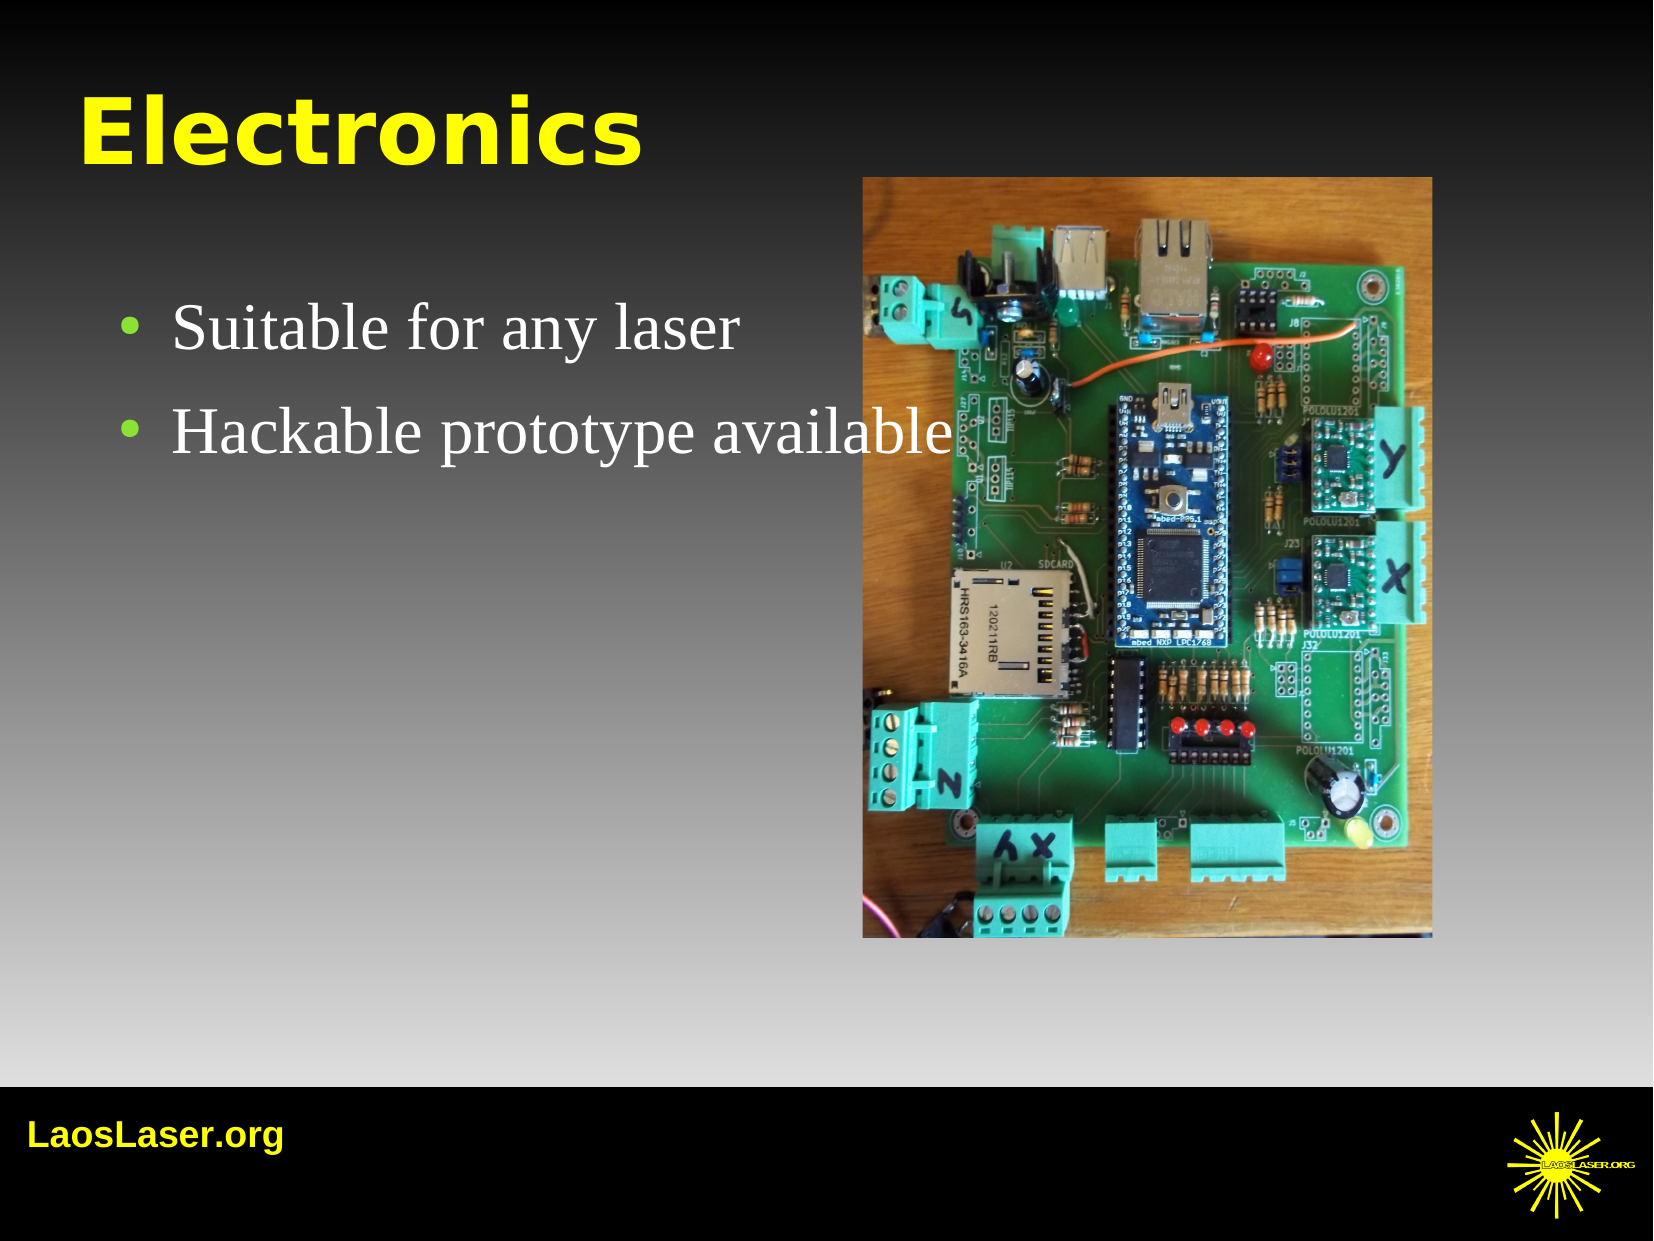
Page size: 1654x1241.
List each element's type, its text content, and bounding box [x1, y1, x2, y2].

picture [862, 177, 1433, 938]
picture [1502, 1108, 1640, 1225]
title Electronics [76, 29, 1565, 237]
list Suitable for any laser Hackable prototype available [82, 290, 809, 1036]
